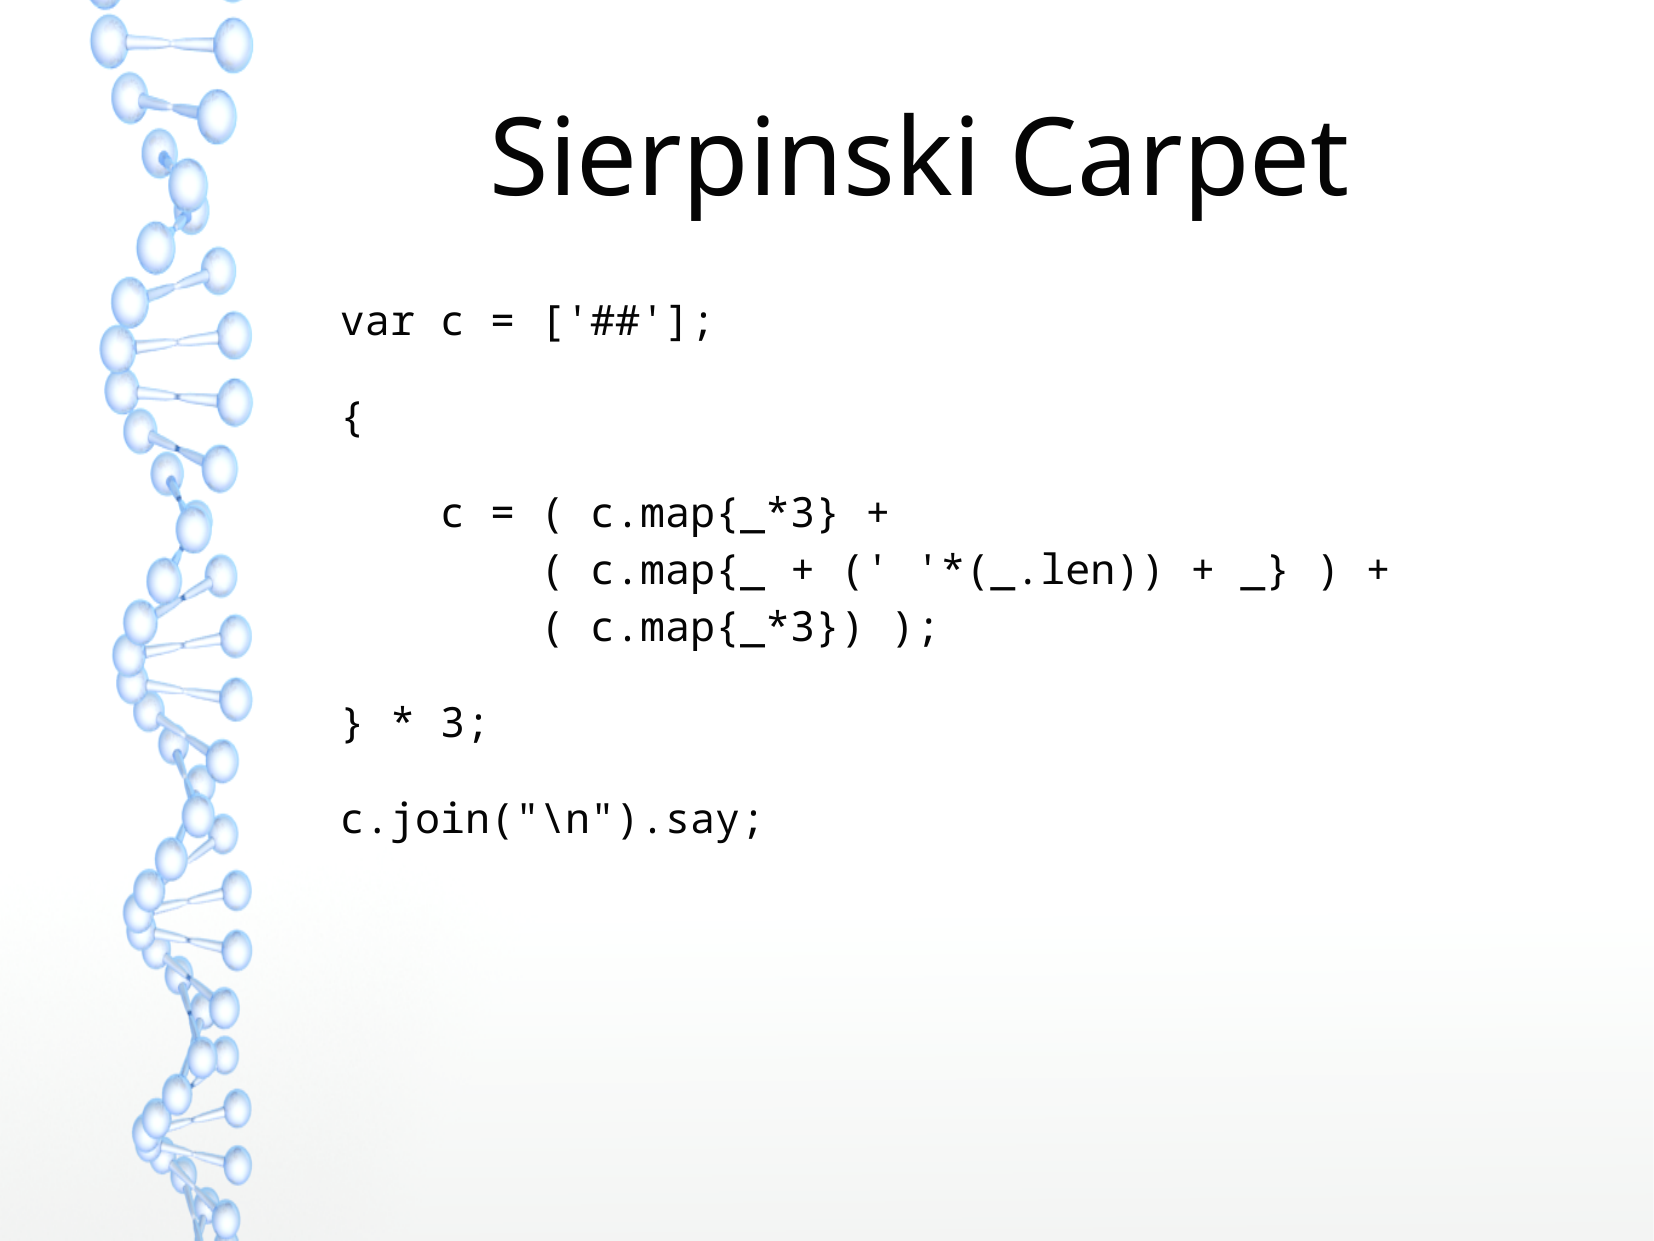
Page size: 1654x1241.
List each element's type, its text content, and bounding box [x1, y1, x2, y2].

picture [0, 0, 1654, 1241]
title Sierpinski Carpet [269, 49, 1571, 257]
list var c = ['##']; { c = ( c.map{_*3} + ( c.map{_ + (' '*(_.len)) + _} ) + ( c.map{_*3}) ); } * 3; c.join("\n").say; [269, 290, 1538, 1010]
